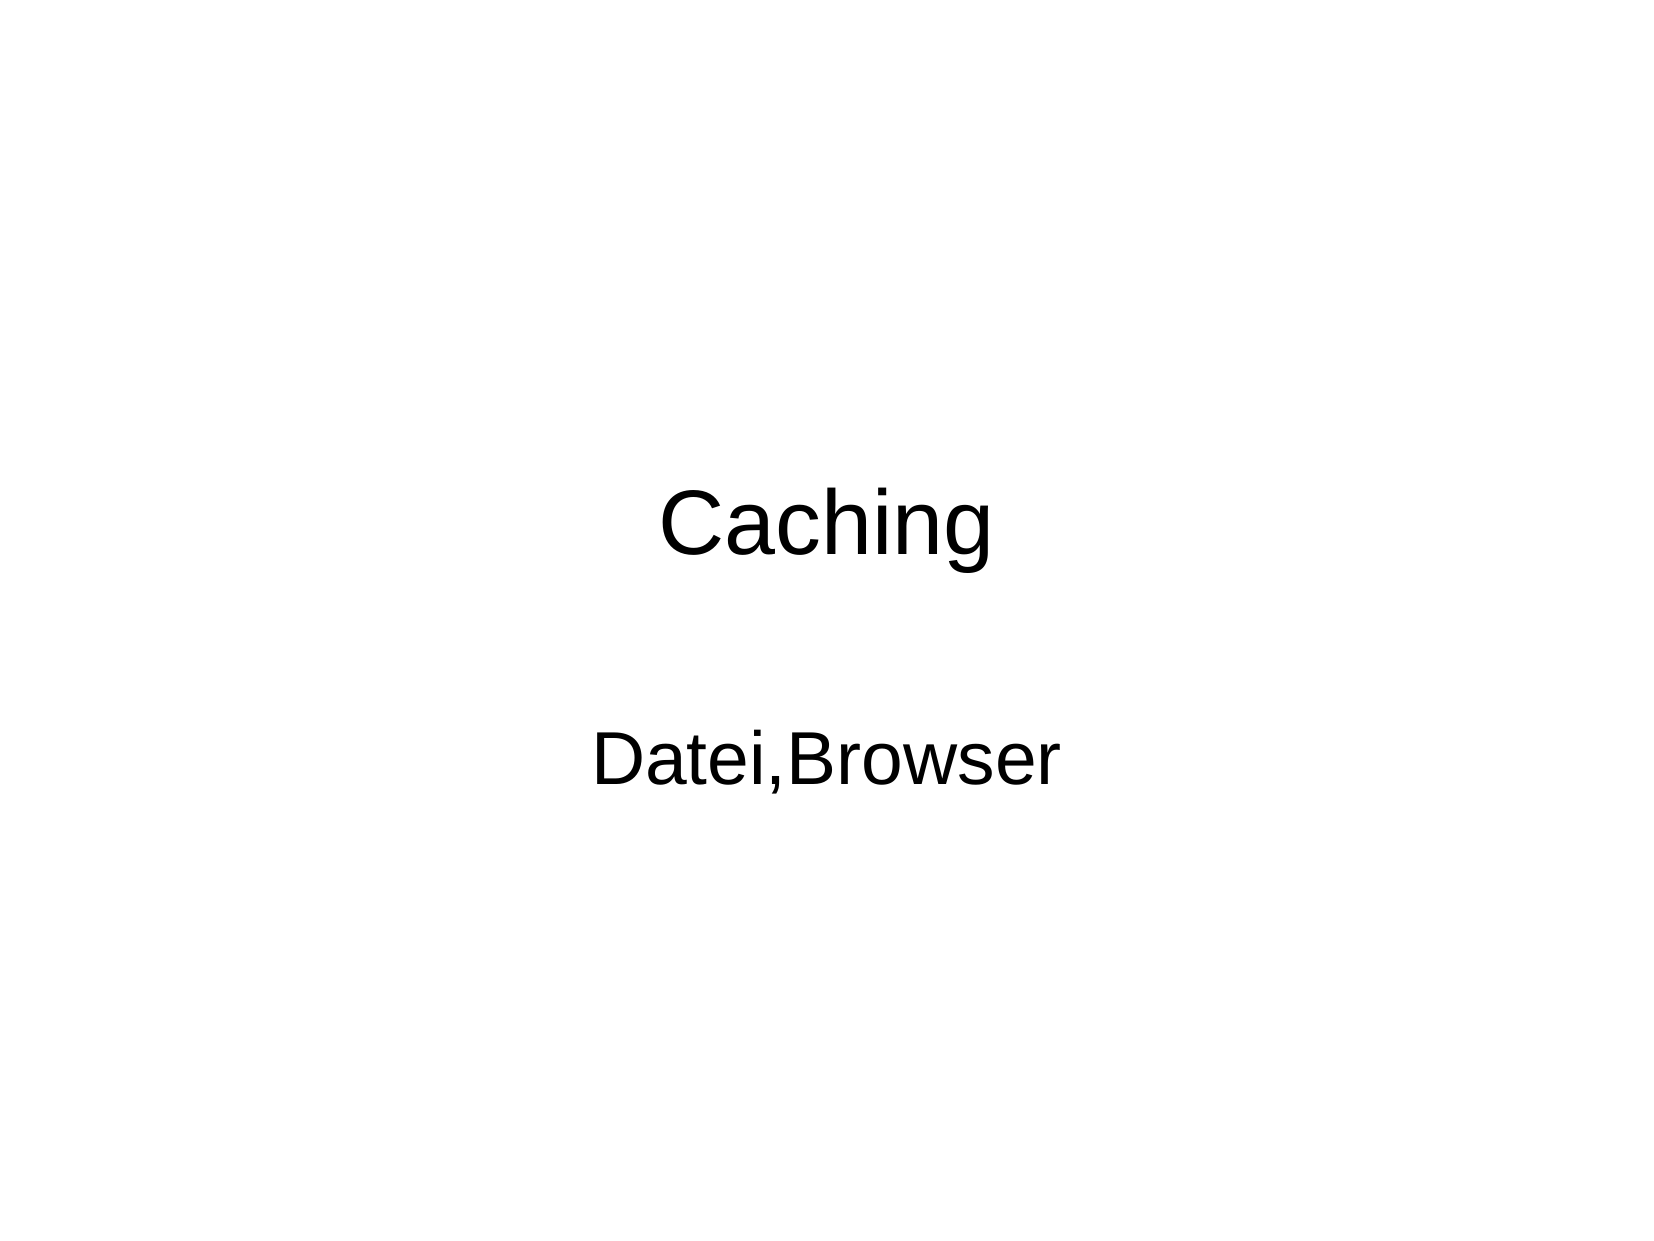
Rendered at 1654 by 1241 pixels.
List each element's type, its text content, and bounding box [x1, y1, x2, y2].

list Caching Datei,Browser [82, 366, 1571, 1087]
